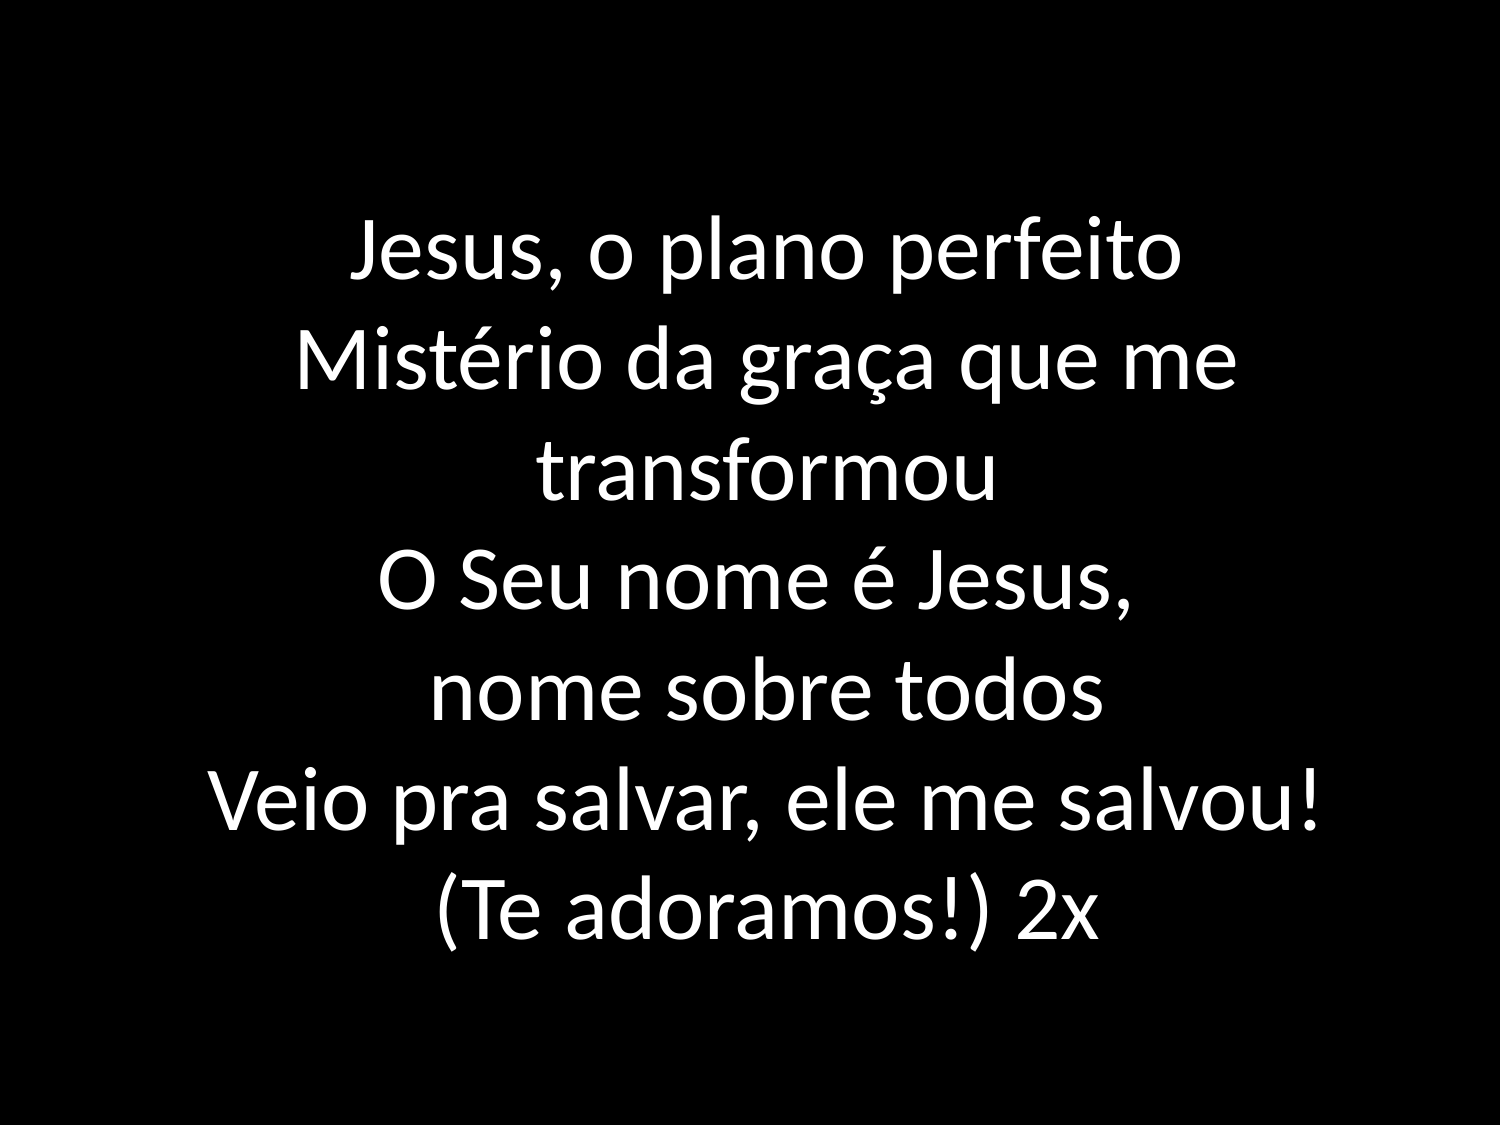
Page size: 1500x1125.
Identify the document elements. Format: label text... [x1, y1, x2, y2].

title Jesus, o plano perfeito Mistério da graça que me transformou O Seu nome é Jesus, nome sobre todos Veio pra salvar, ele me salvou! (Te adoramos!) 2x [58, 45, 1477, 1102]
